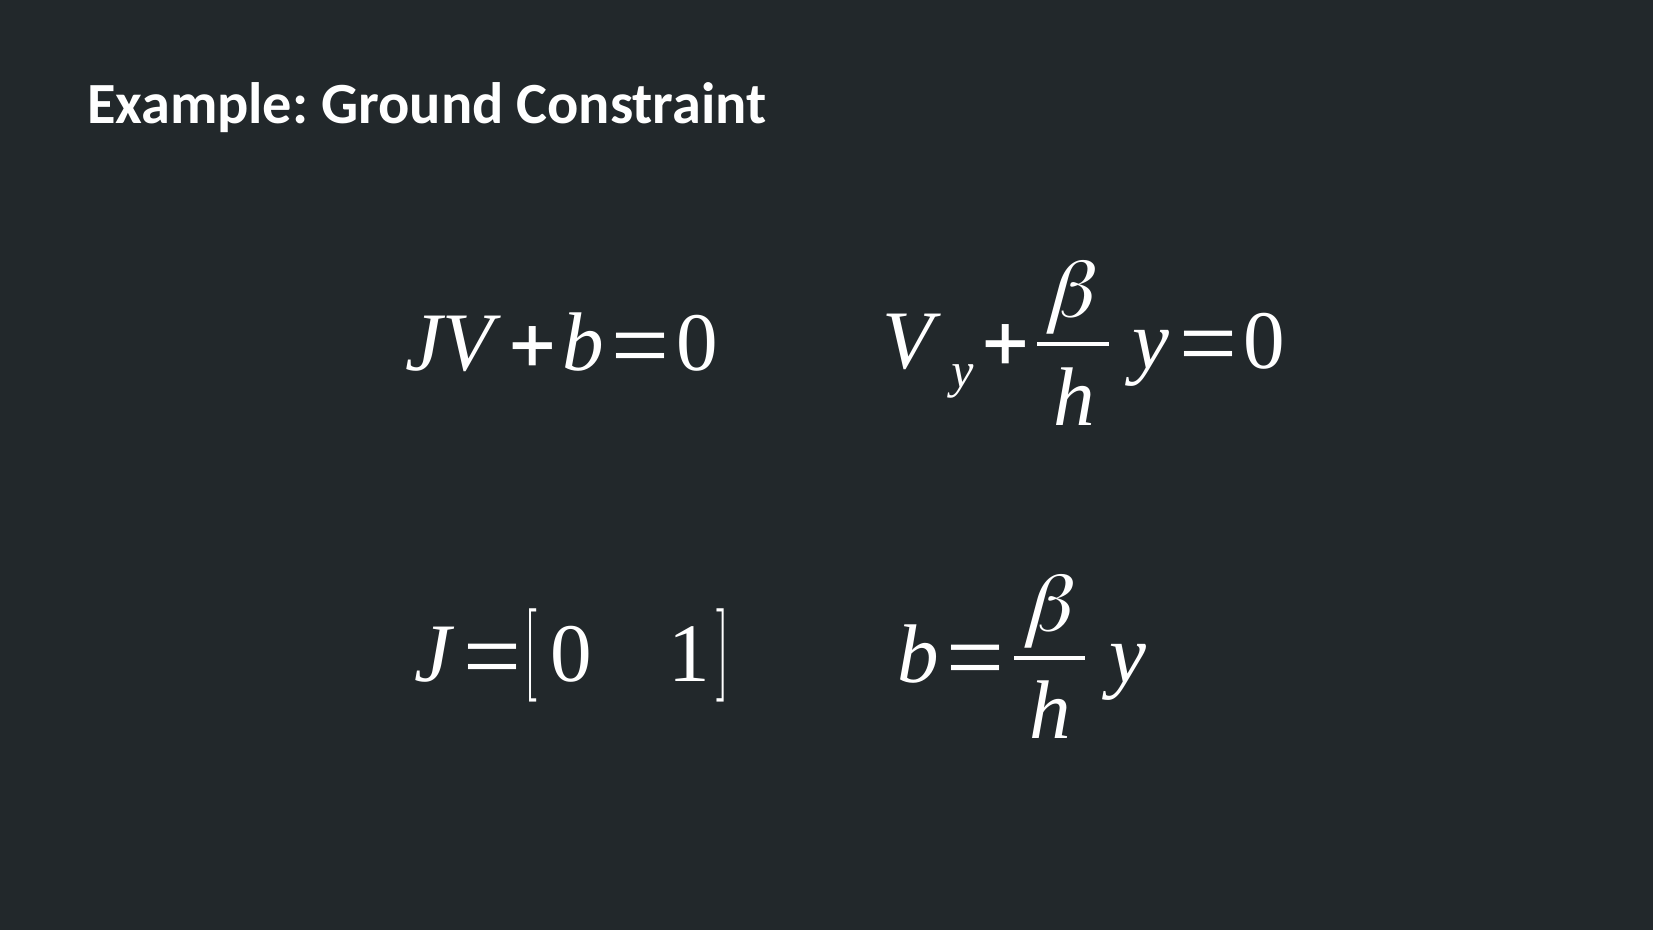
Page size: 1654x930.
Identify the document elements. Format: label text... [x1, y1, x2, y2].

text_box Example: Ground Constraint [72, 72, 1363, 221]
chart [396, 296, 726, 389]
chart [876, 256, 1293, 443]
chart [891, 570, 1157, 757]
chart [405, 603, 739, 706]
